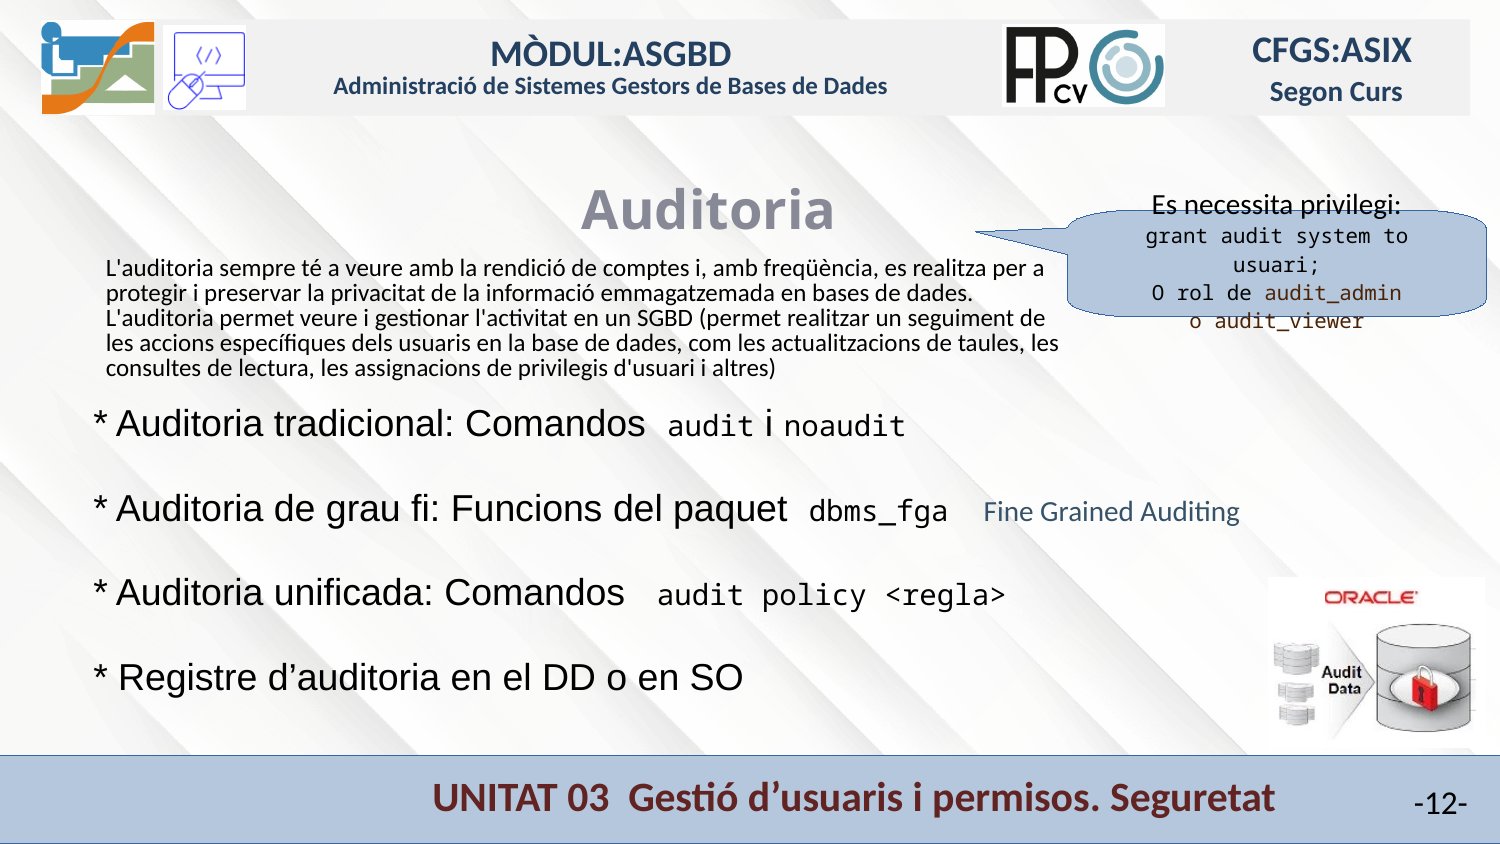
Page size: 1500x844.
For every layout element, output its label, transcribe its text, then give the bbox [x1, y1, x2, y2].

text_box Es necessita privilegi: grant audit system to usuari; O rol de audit_admin o audit_viewer [975, 210, 1487, 317]
text_box * Auditoria tradicional: Comandos audit i noaudit * Auditoria de grau fi: Funcions del paquet dbms_fga Fine Grained Auditing * Auditoria unificada: Comandos audit policy <regla> * Registre d’auditoria en el DD o en SO [78, 395, 1383, 738]
title Auditoria [581, 175, 1238, 250]
text_box L'auditoria sempre té a veure amb la rendició de comptes i, amb freqüència, es realitza per a protegir i preservar la privacitat de la informació emmagatzemada en bases de dades. L'auditoria permet veure i gestionar l'activitat en un SGBD (permet realitzar un seguiment de les accions específiques dels usuaris en la base de dades, com les actualitzacions de taules, les consultes de lectura, les assignacions de privilegis d'usuari i altres) [91, 250, 1077, 416]
picture [0, 0, 1500, 755]
